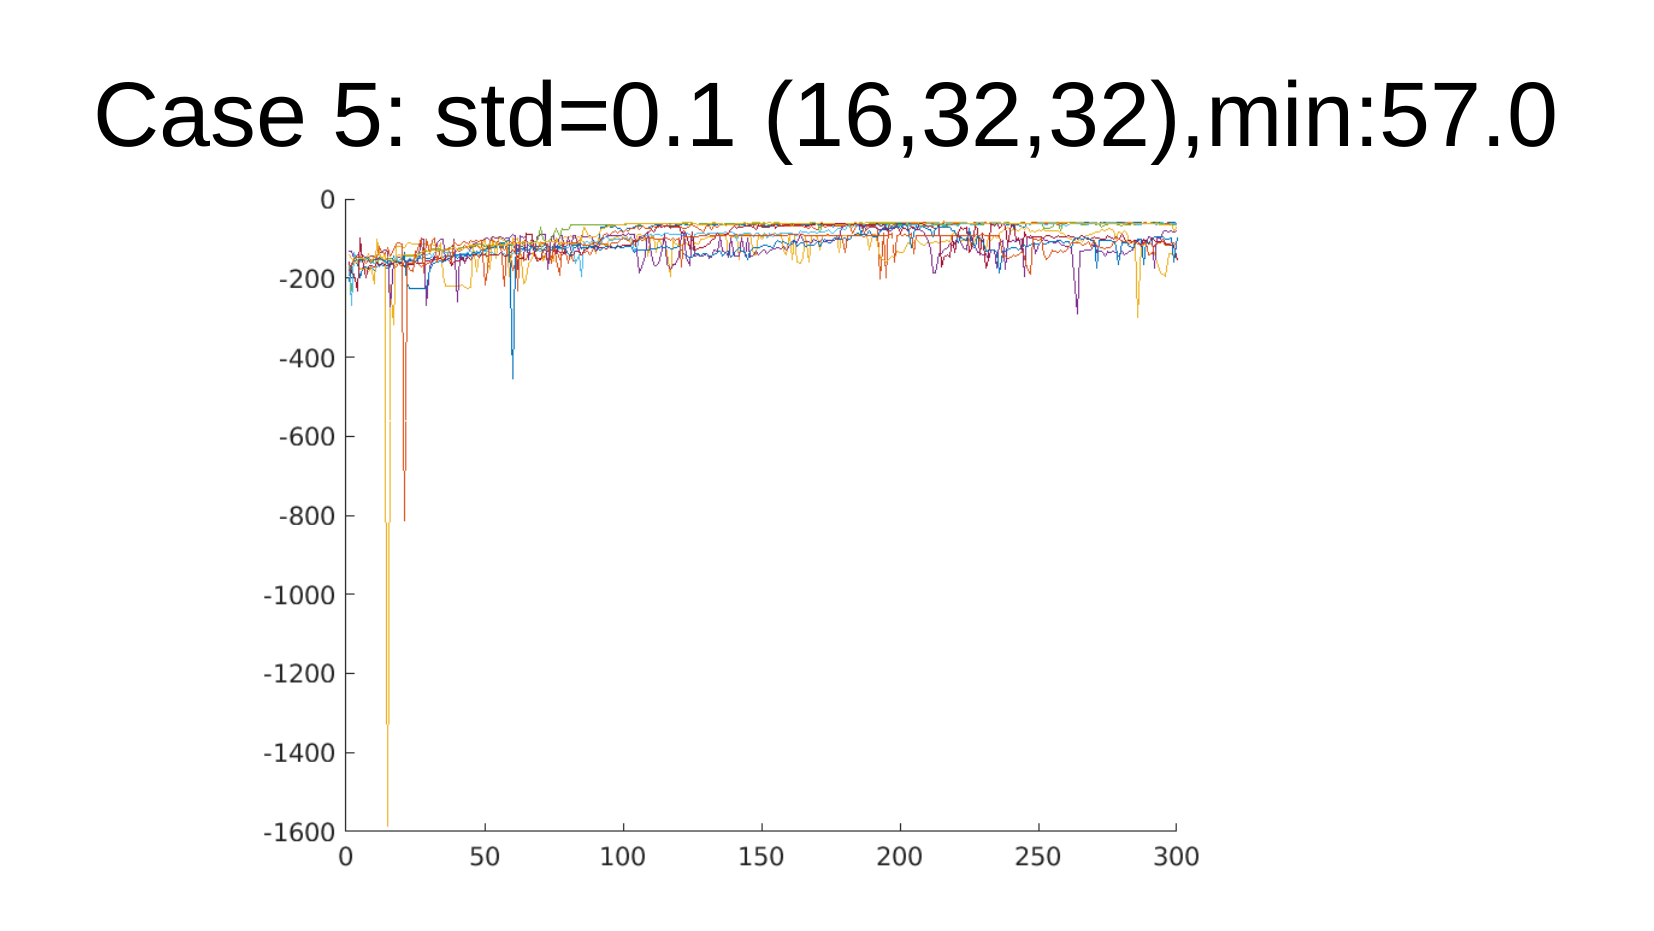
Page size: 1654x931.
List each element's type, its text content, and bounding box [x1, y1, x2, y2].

title Case 5: std=0.1 (16,32,32),min:57.0 [82, 37, 1571, 193]
picture [262, 187, 1201, 869]
